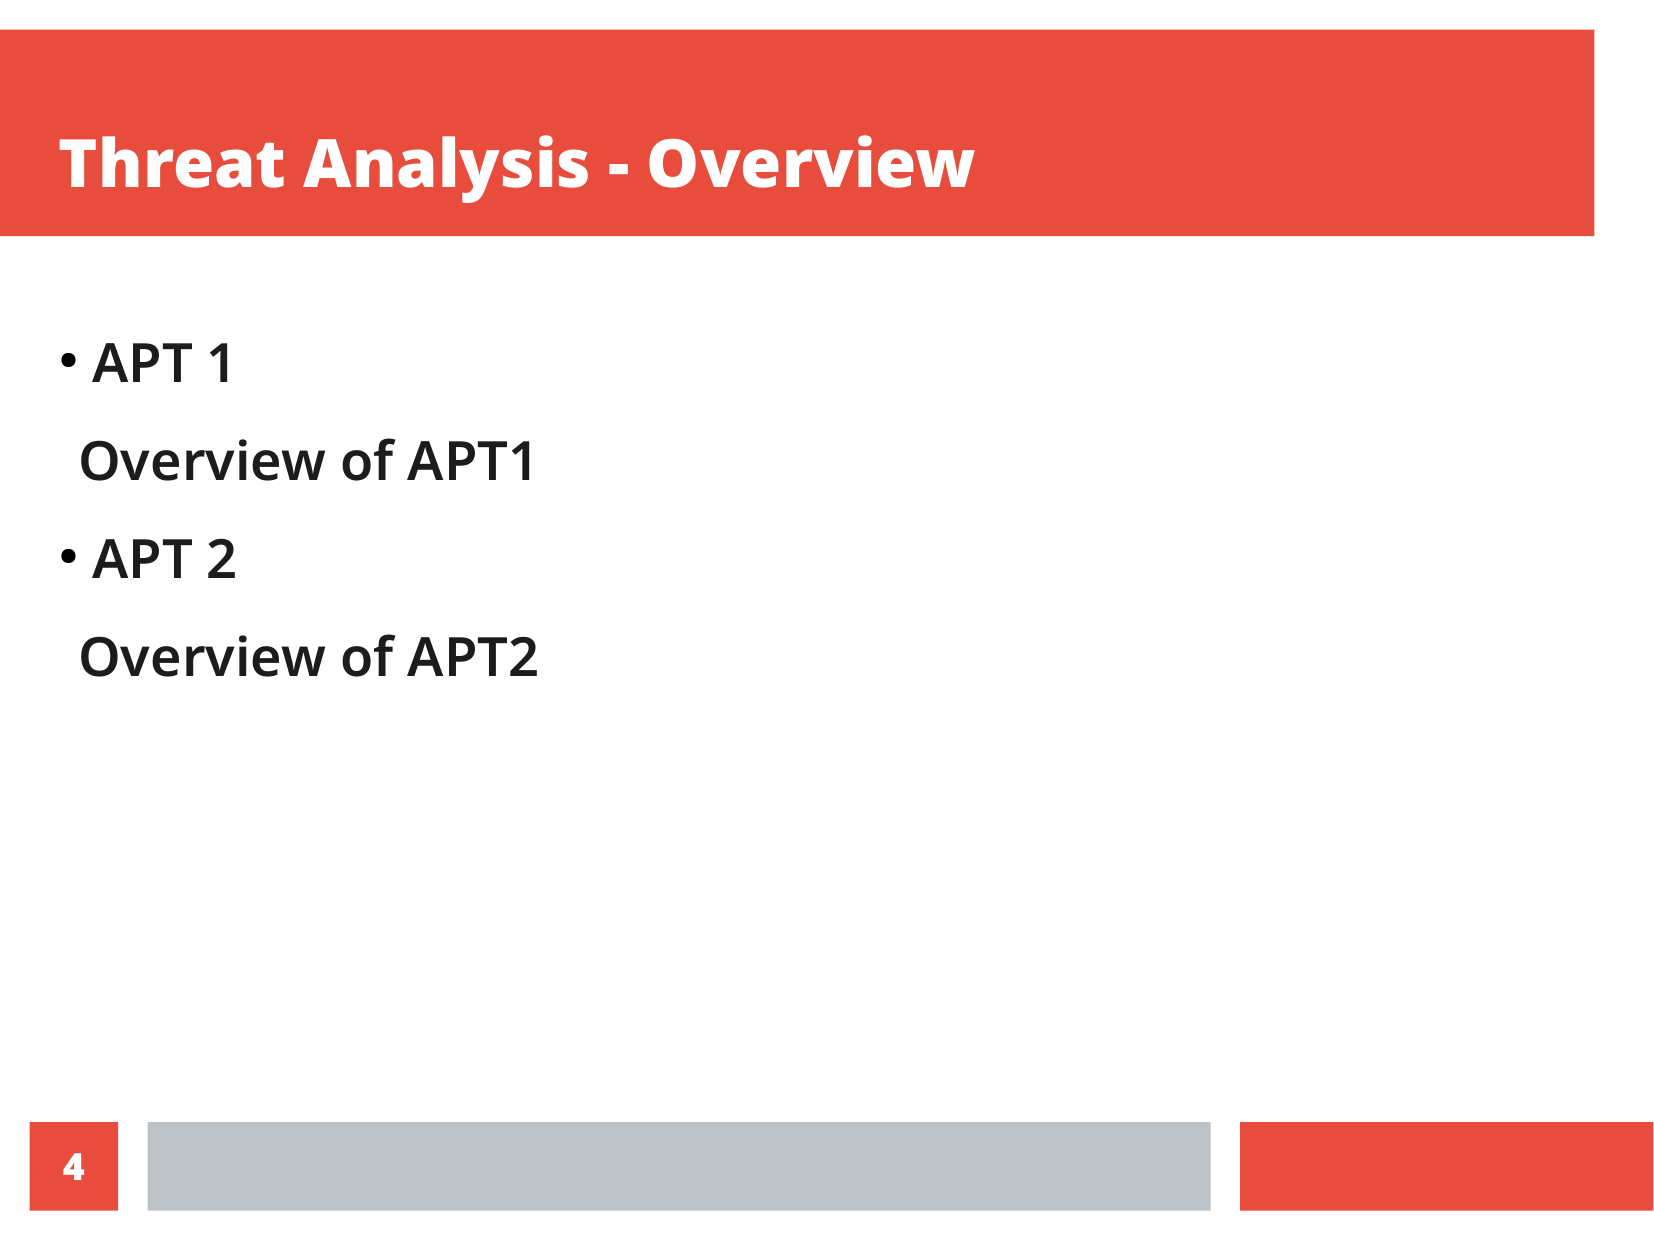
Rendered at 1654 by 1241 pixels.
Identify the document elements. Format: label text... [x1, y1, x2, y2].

list APT 1 Overview of APT1 APT 2 Overview of APT2 [59, 324, 1565, 1093]
title Threat Analysis - Overview [59, 59, 1595, 207]
